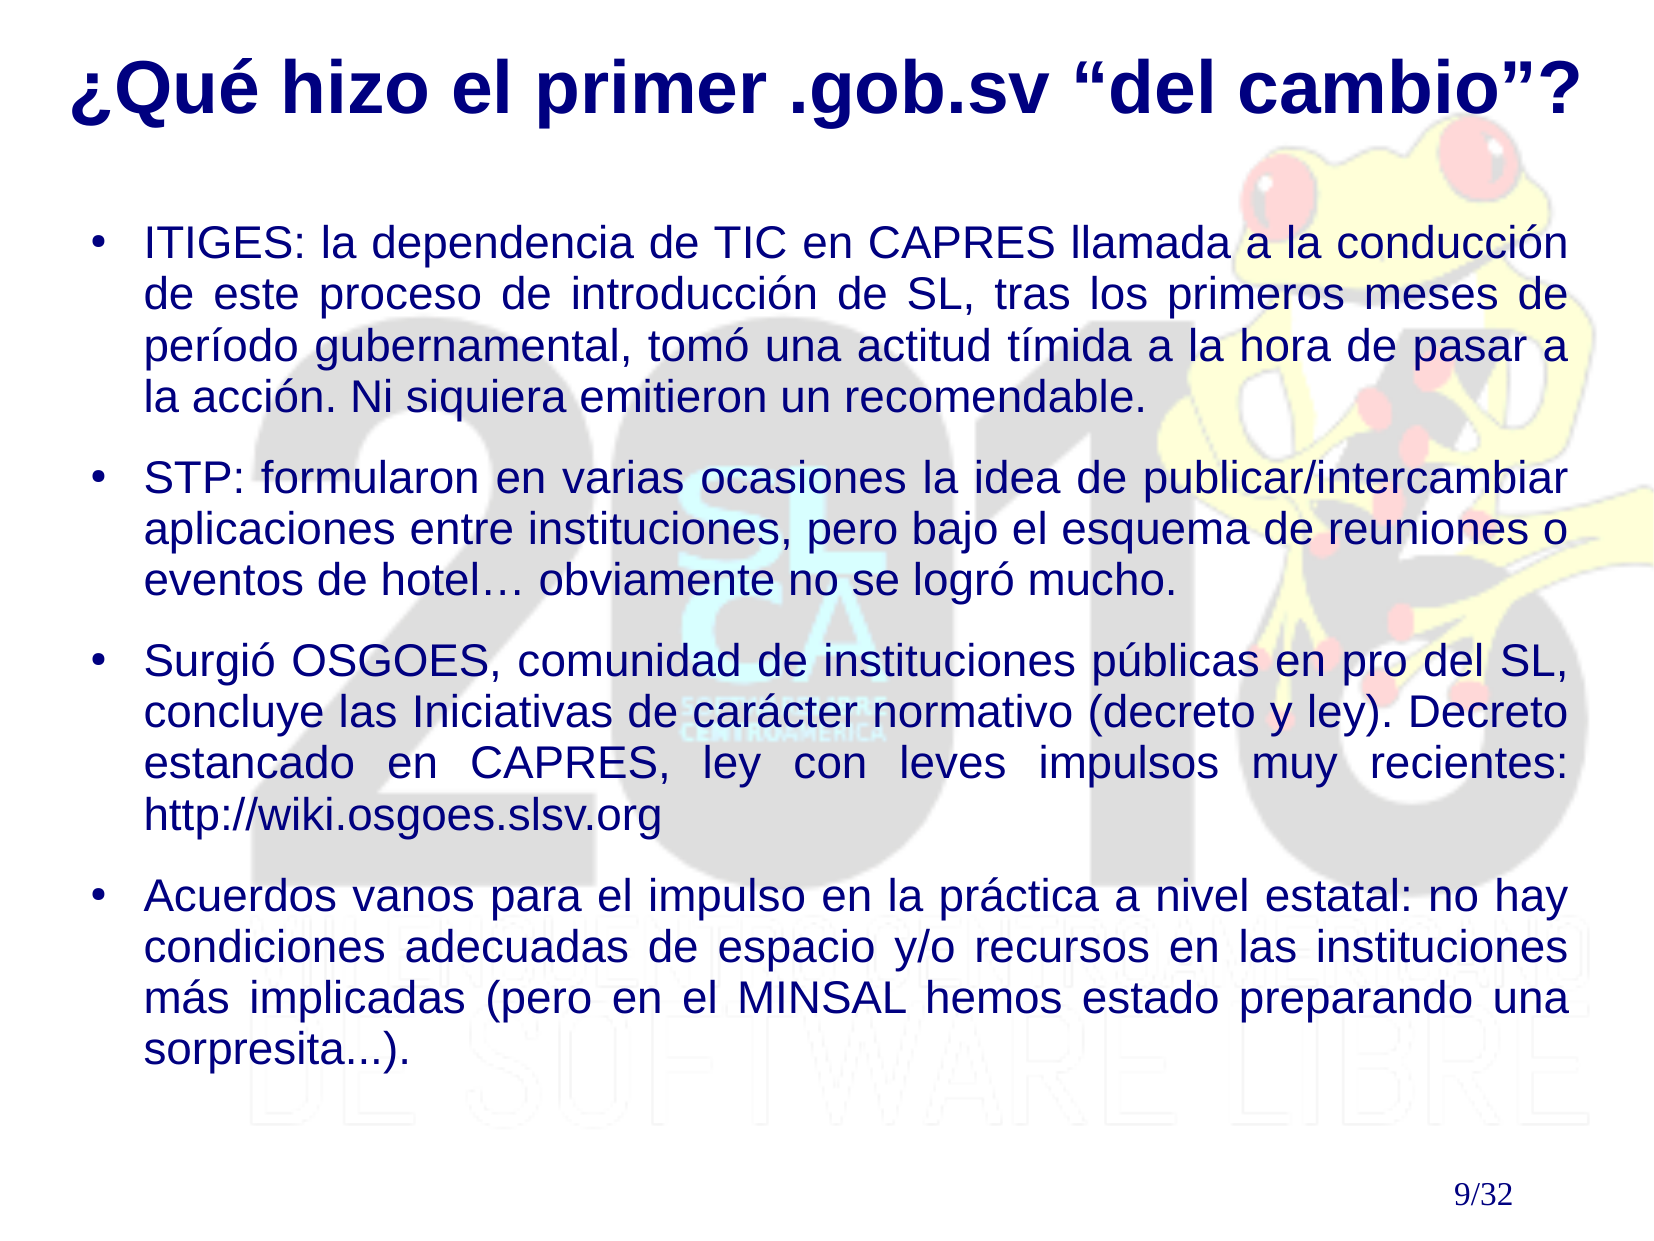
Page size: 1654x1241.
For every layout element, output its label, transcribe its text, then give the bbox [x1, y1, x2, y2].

list ITIGES: la dependencia de TIC en CAPRES llamada a la conducción de este proceso de introducción de SL, tras los primeros meses de período gubernamental, tomó una actitud tímida a la hora de pasar a la acción. Ni siquiera emitieron un recomendable. STP: formularon en varias ocasiones la idea de publicar/intercambiar aplicaciones entre instituciones, pero bajo el esquema de reuniones o eventos de hotel… obviamente no se logró mucho. Surgió OSGOES, comunidad de instituciones públicas en pro del SL, concluye las Iniciativas de carácter normativo (decreto y ley). Decreto estancado en CAPRES, ley con leves impulsos muy recientes: http://wiki.osgoes.slsv.org Acuerdos vanos para el impulso en la práctica a nivel estatal: no hay condiciones adecuadas de espacio y/o recursos en las instituciones más implicadas (pero en el MINSAL hemos estado preparando una sorpresita...). [72, 217, 1570, 1138]
text_box <número>/32 [1186, 1175, 1514, 1240]
title ¿Qué hizo el primer .gob.sv “del cambio”? [0, 42, 1654, 134]
